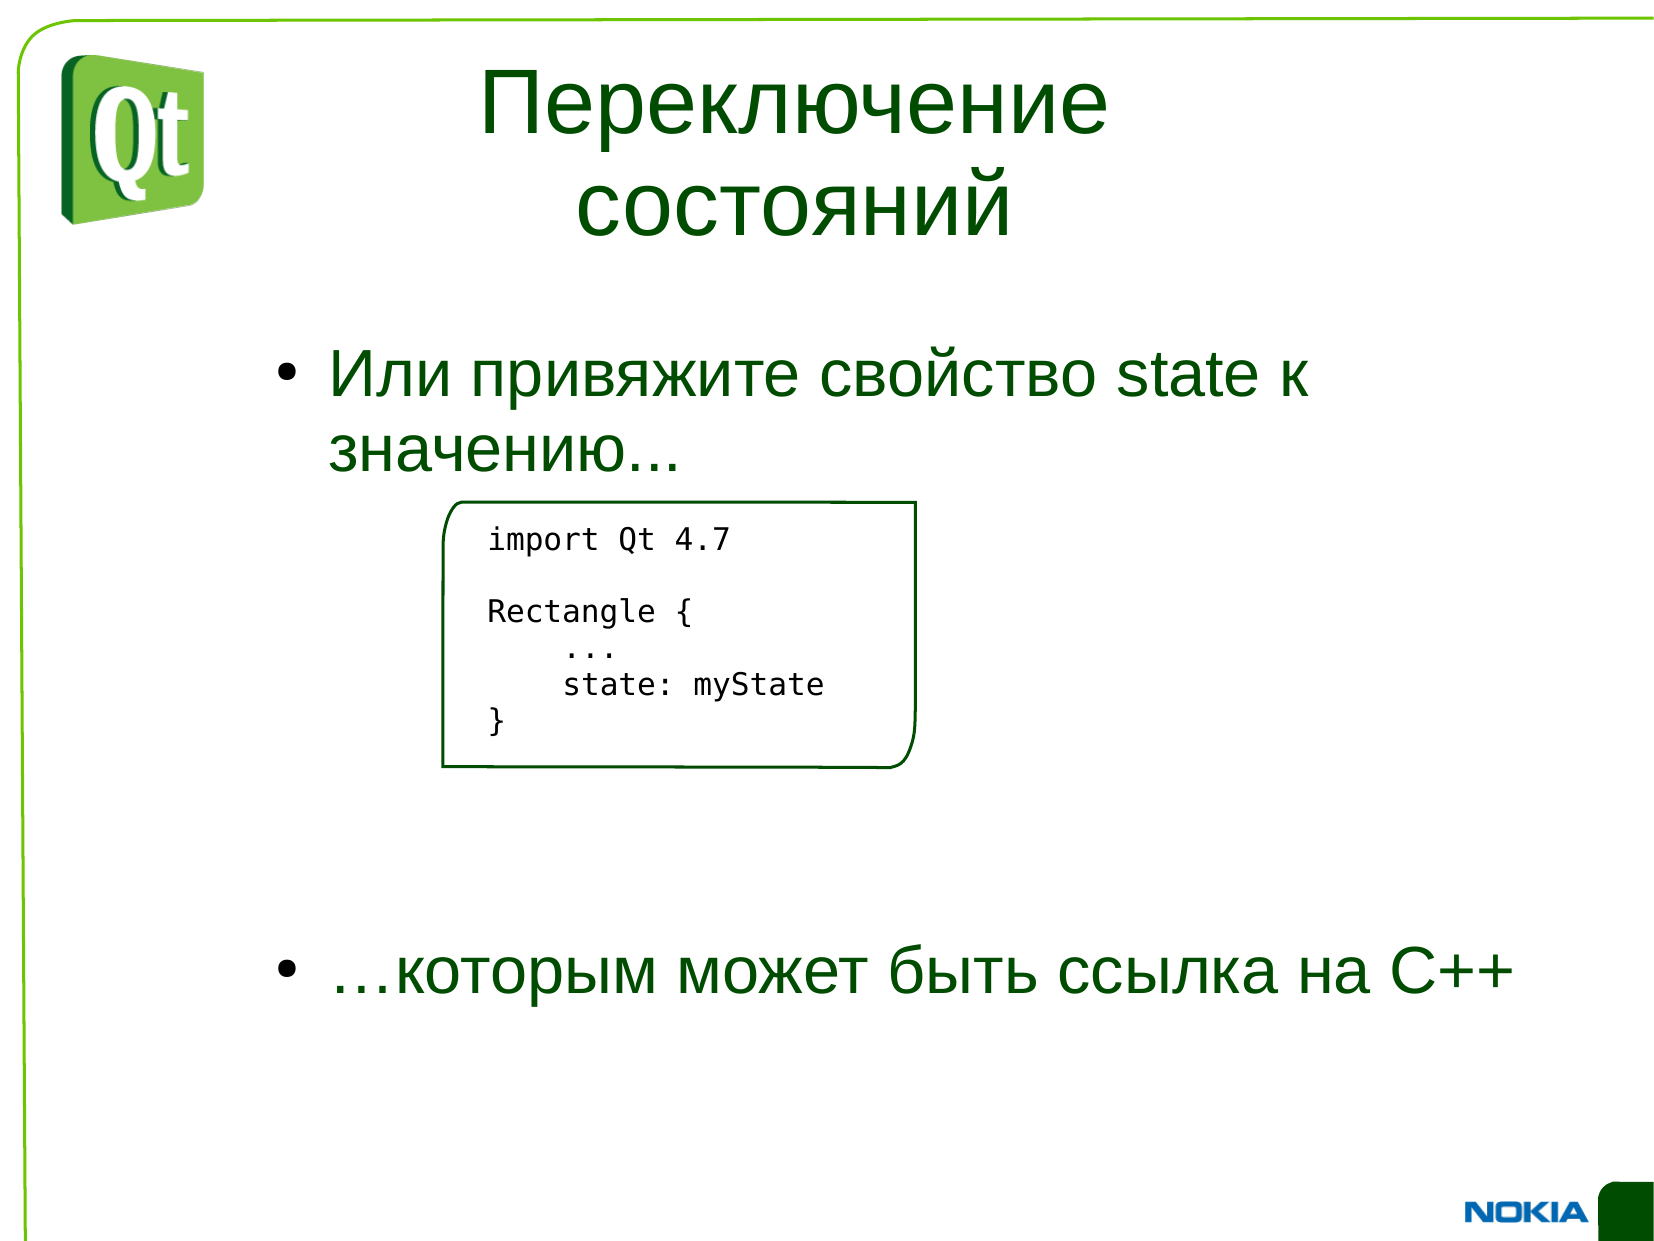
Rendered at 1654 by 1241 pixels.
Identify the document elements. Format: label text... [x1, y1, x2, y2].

title Переключение состояний [257, 50, 1333, 256]
list Или привяжите свойство state к значению... …которым может быть ссылка на C++ [257, 336, 1577, 1156]
picture [1465, 1201, 1589, 1223]
picture [61, 55, 204, 225]
text_box import Qt 4.7 Rectangle { ... state: myState } [472, 513, 1447, 1105]
text_box import Qt 4.7 Rectangle { ... state: myState } [472, 513, 913, 766]
